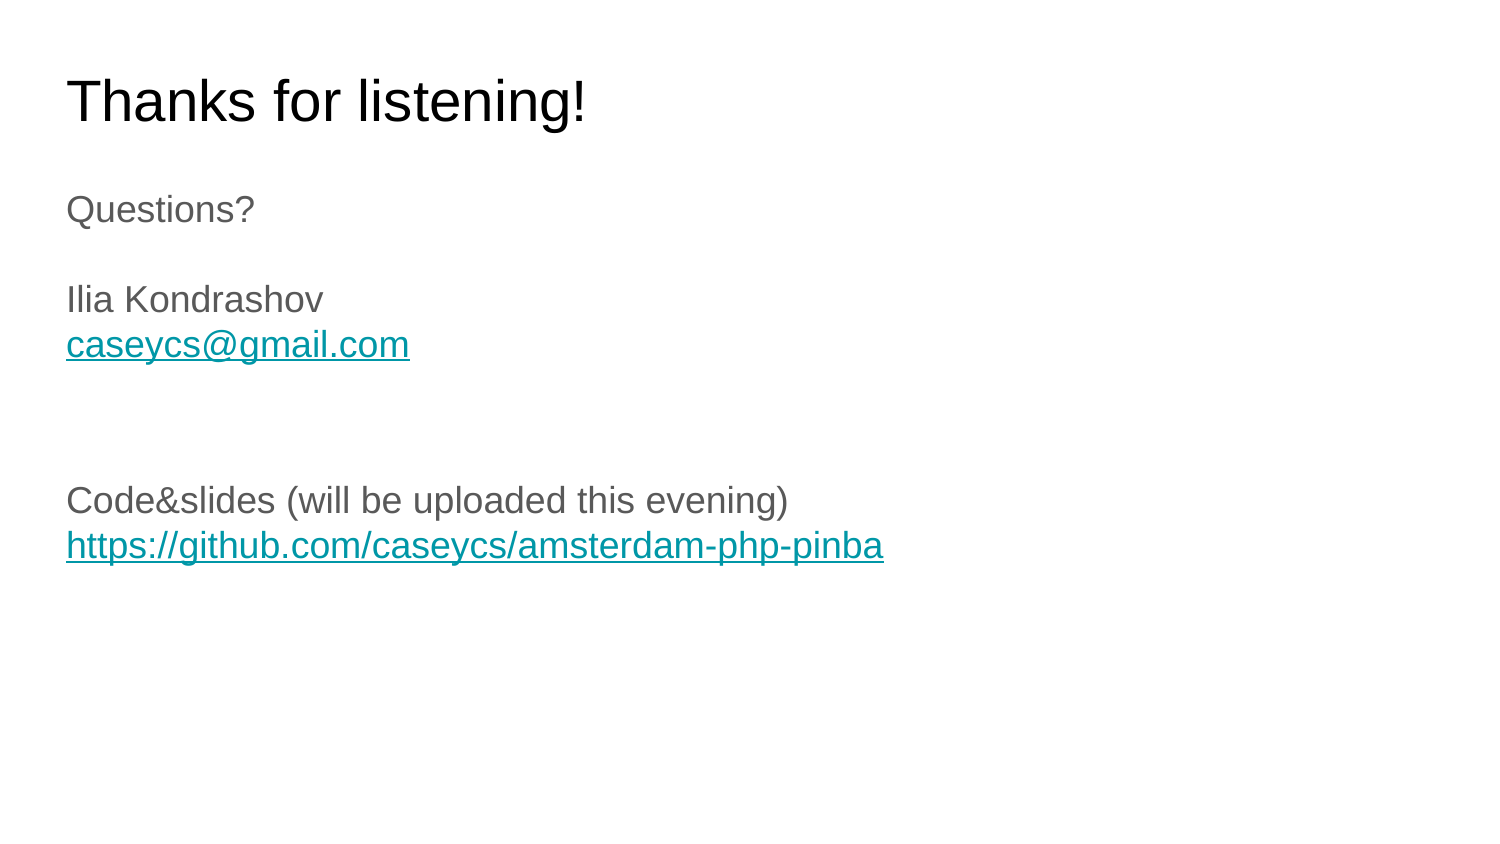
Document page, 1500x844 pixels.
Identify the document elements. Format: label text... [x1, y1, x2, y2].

list Questions? Ilia Kondrashov caseycs@gmail.com Code&slides (will be uploaded this evening) https://github.com/caseycs/amsterdam-php-pinba [51, 169, 1449, 812]
title Thanks for listening! [51, 48, 1449, 142]
